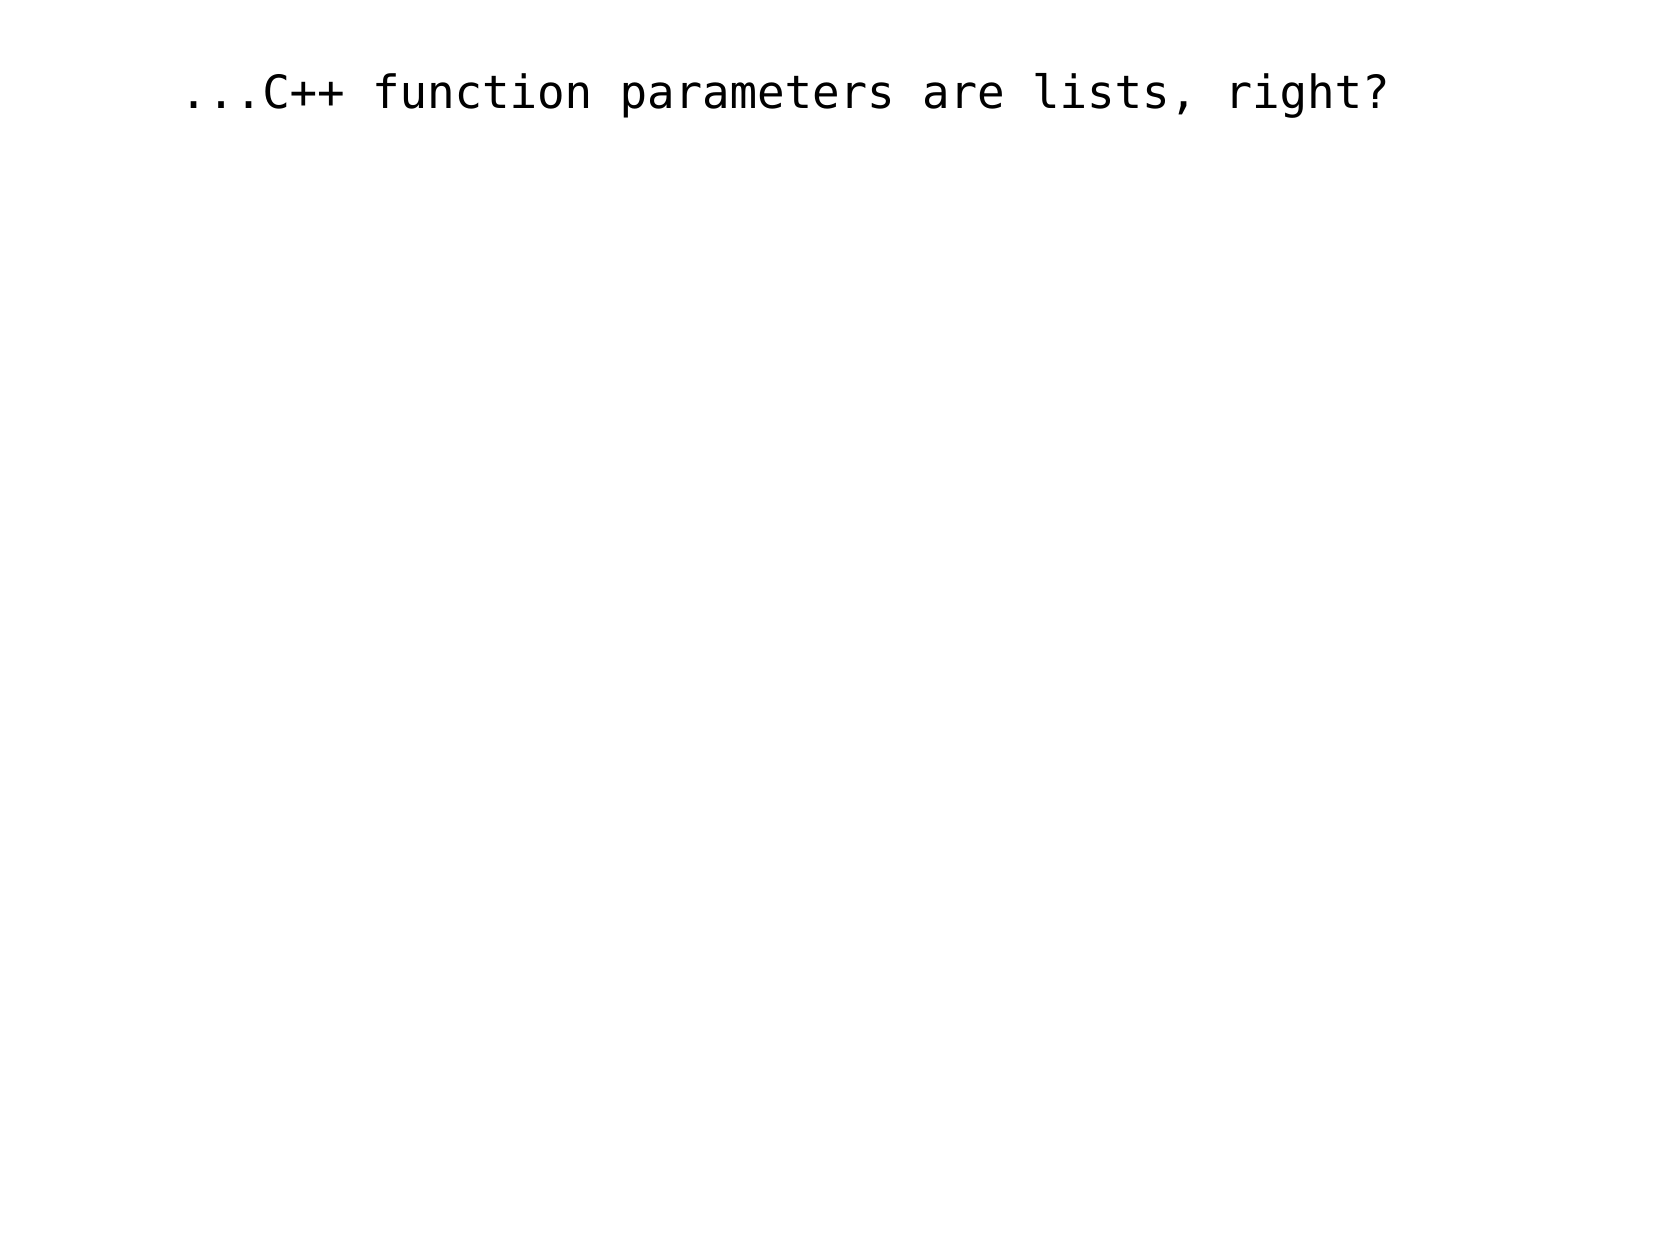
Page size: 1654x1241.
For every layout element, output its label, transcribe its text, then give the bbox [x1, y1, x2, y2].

text_box ...C++ function parameters are lists, right? [165, 58, 1405, 416]
